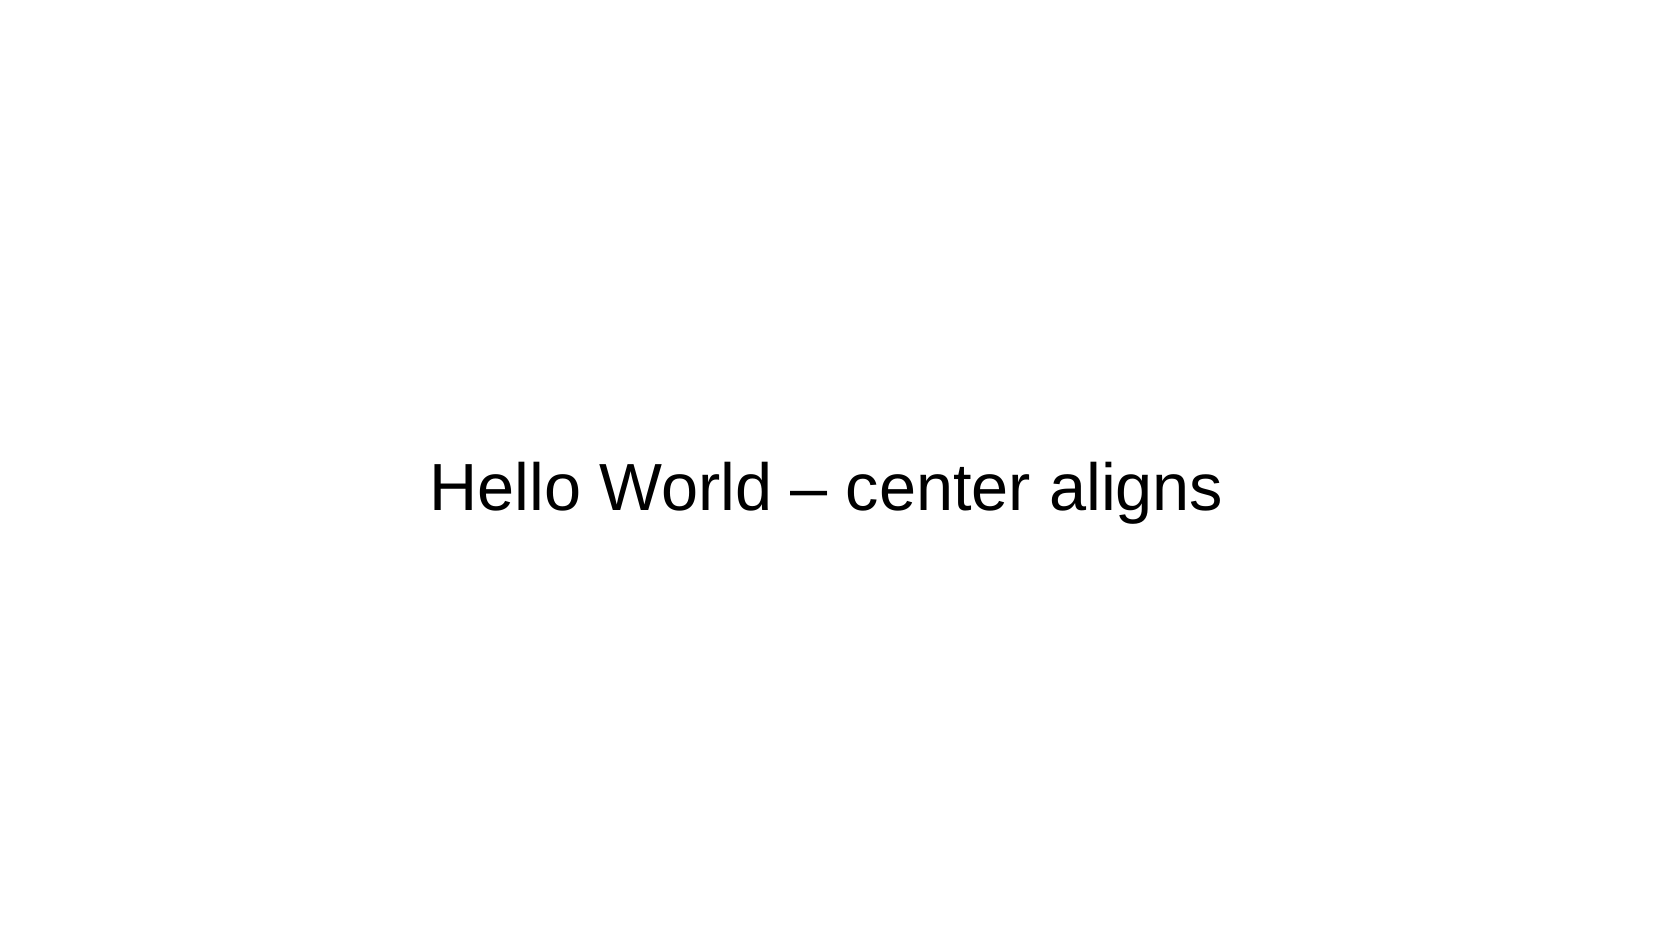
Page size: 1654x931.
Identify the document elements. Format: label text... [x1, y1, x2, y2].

list Hello World – center aligns [82, 217, 1571, 758]
